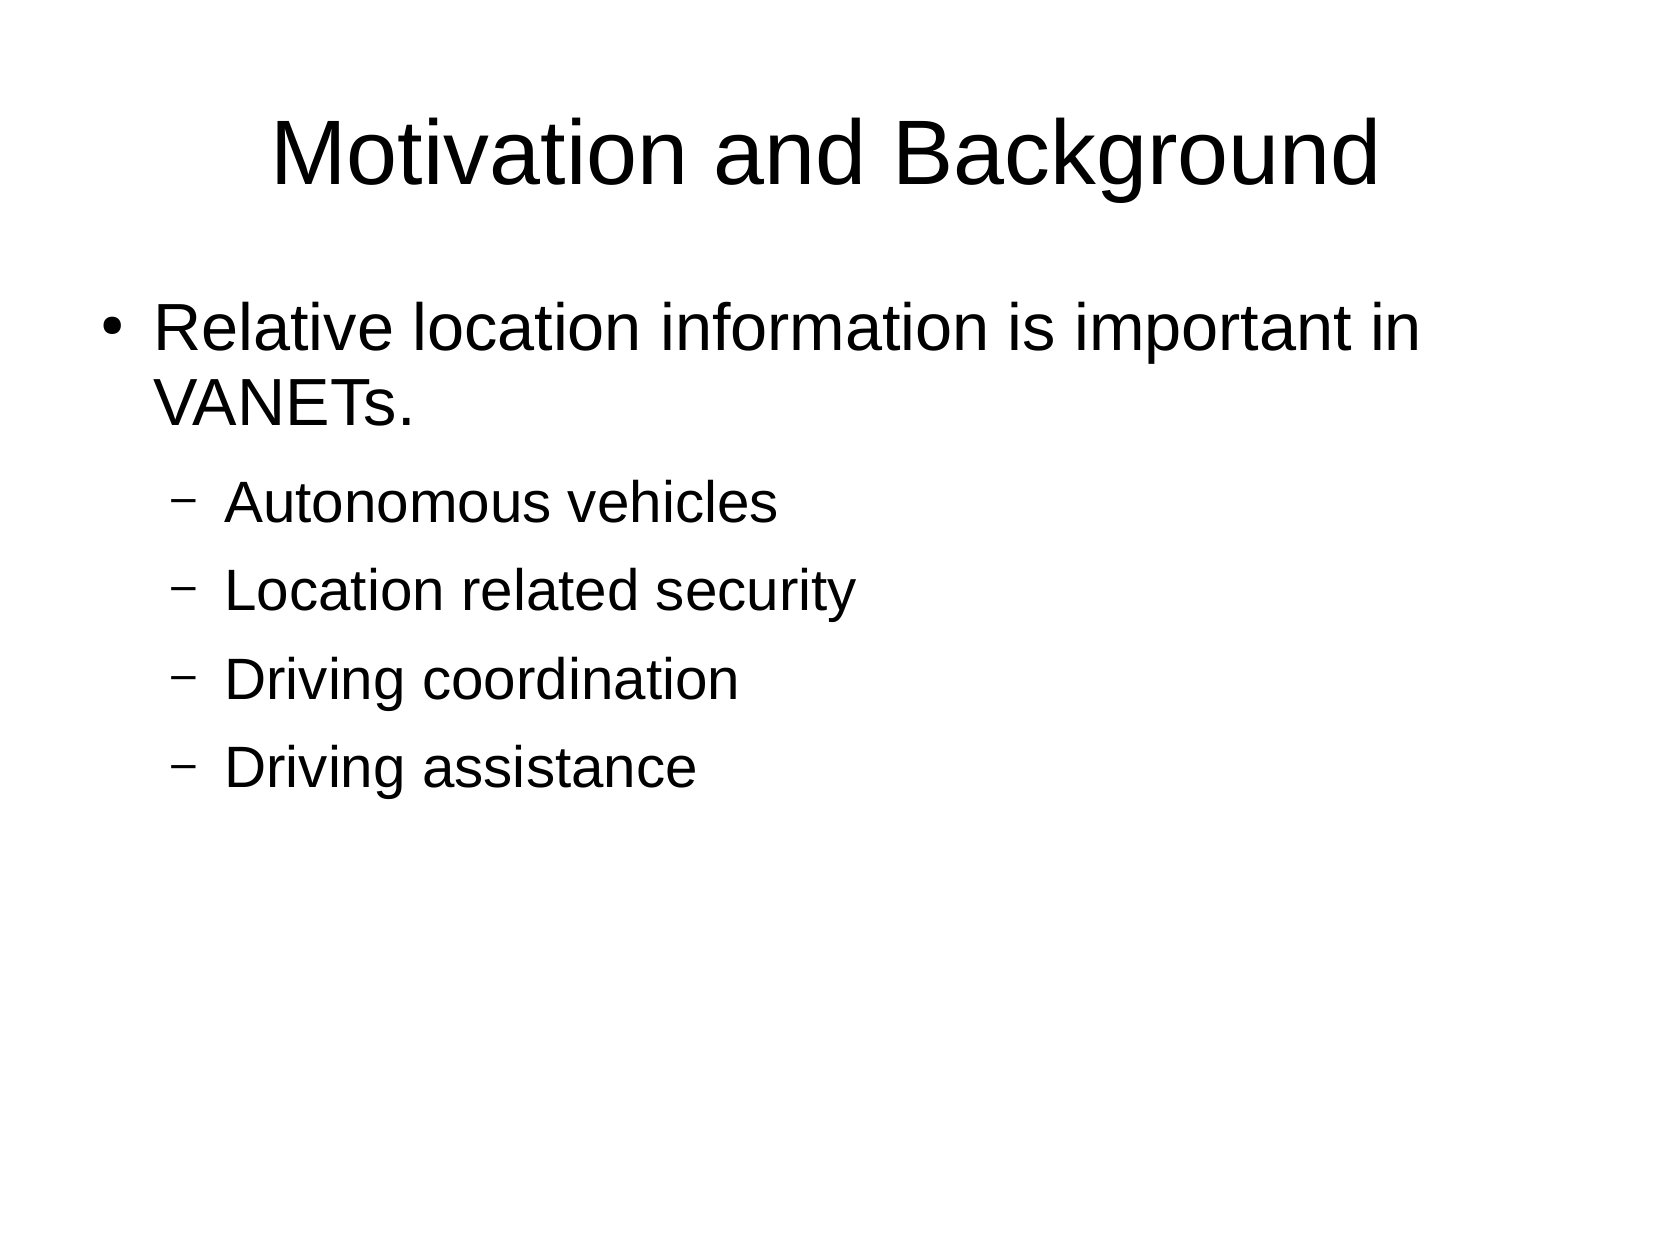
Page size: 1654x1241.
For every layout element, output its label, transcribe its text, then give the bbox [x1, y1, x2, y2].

list Relative location information is important in VANETs. Autonomous vehicles Location related security Driving coordination Driving assistance [82, 290, 1571, 1010]
title Motivation and Background [82, 49, 1571, 257]
